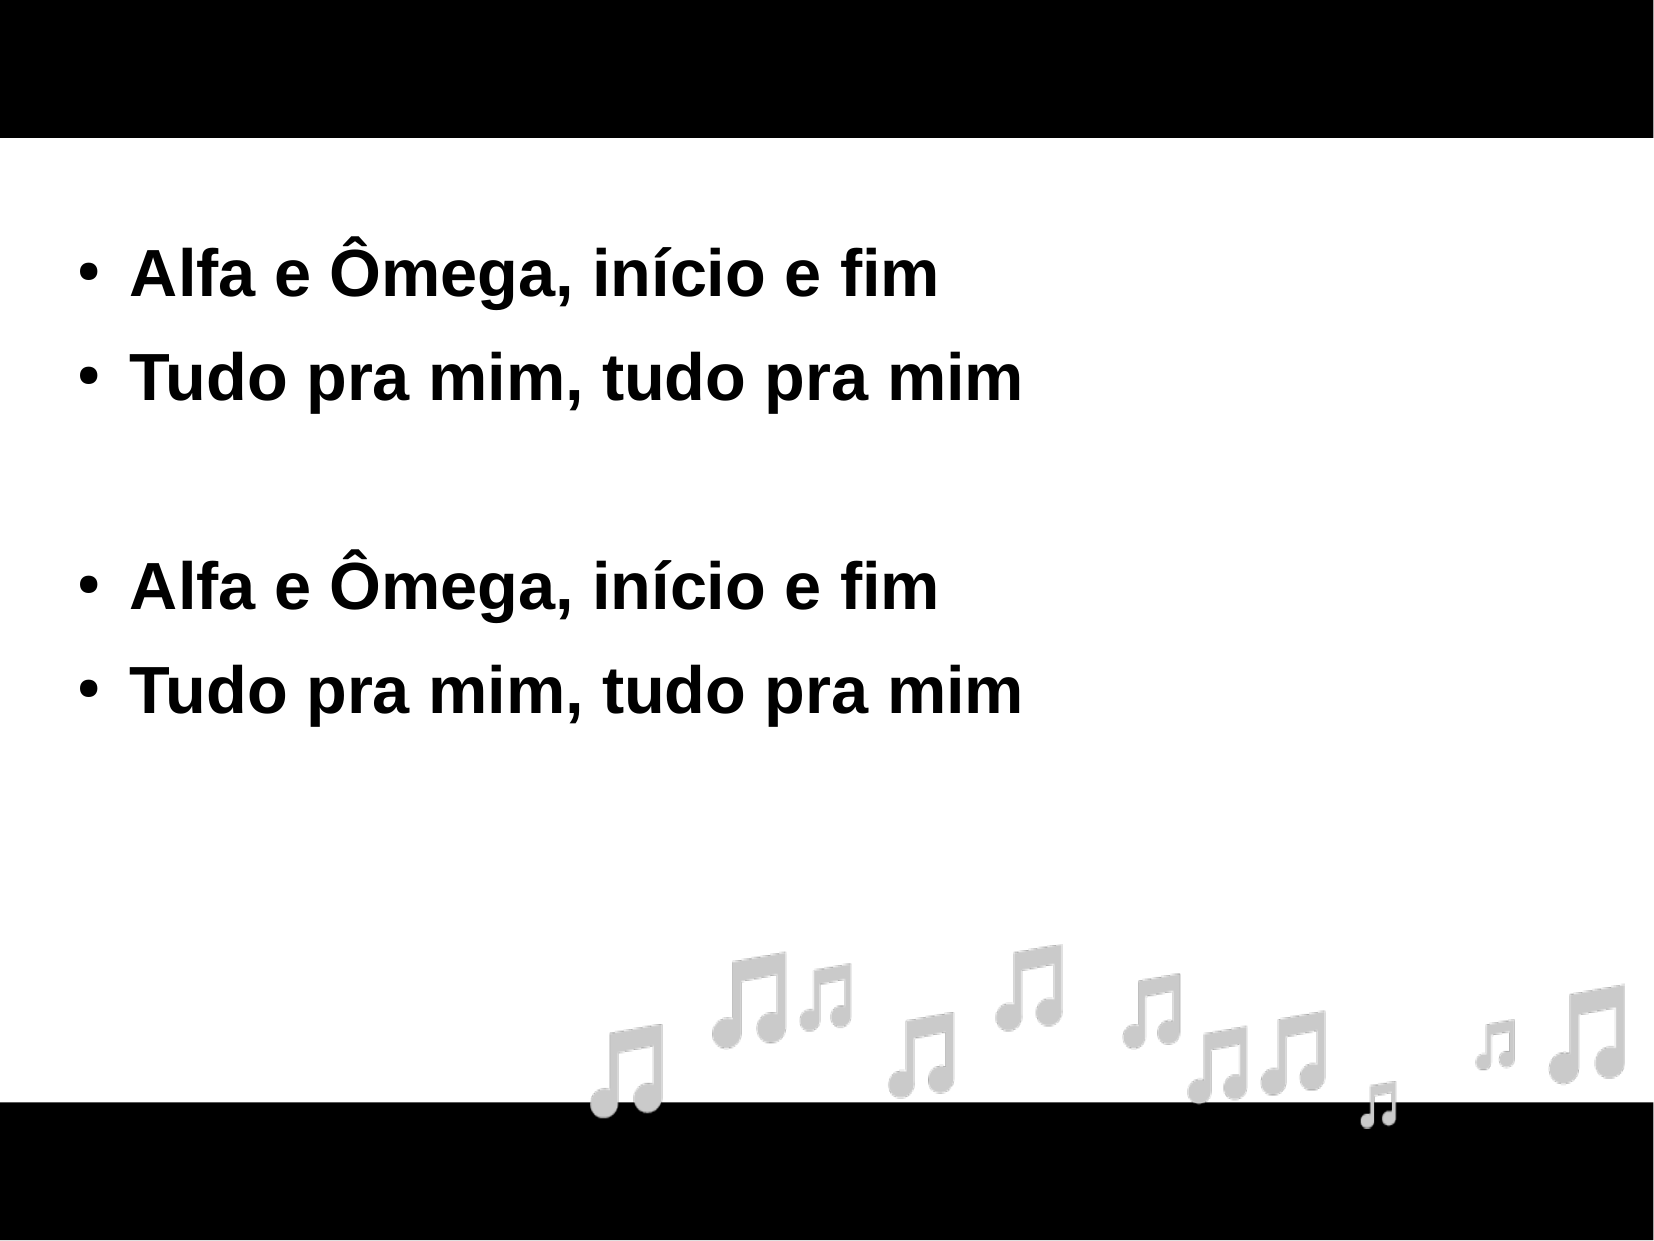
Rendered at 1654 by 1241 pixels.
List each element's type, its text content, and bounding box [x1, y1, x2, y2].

list Alfa e Ômega, início e fim Tudo pra mim, tudo pra mim Alfa e Ômega, início e fim Tudo pra mim, tudo pra mim [59, 236, 1595, 1024]
